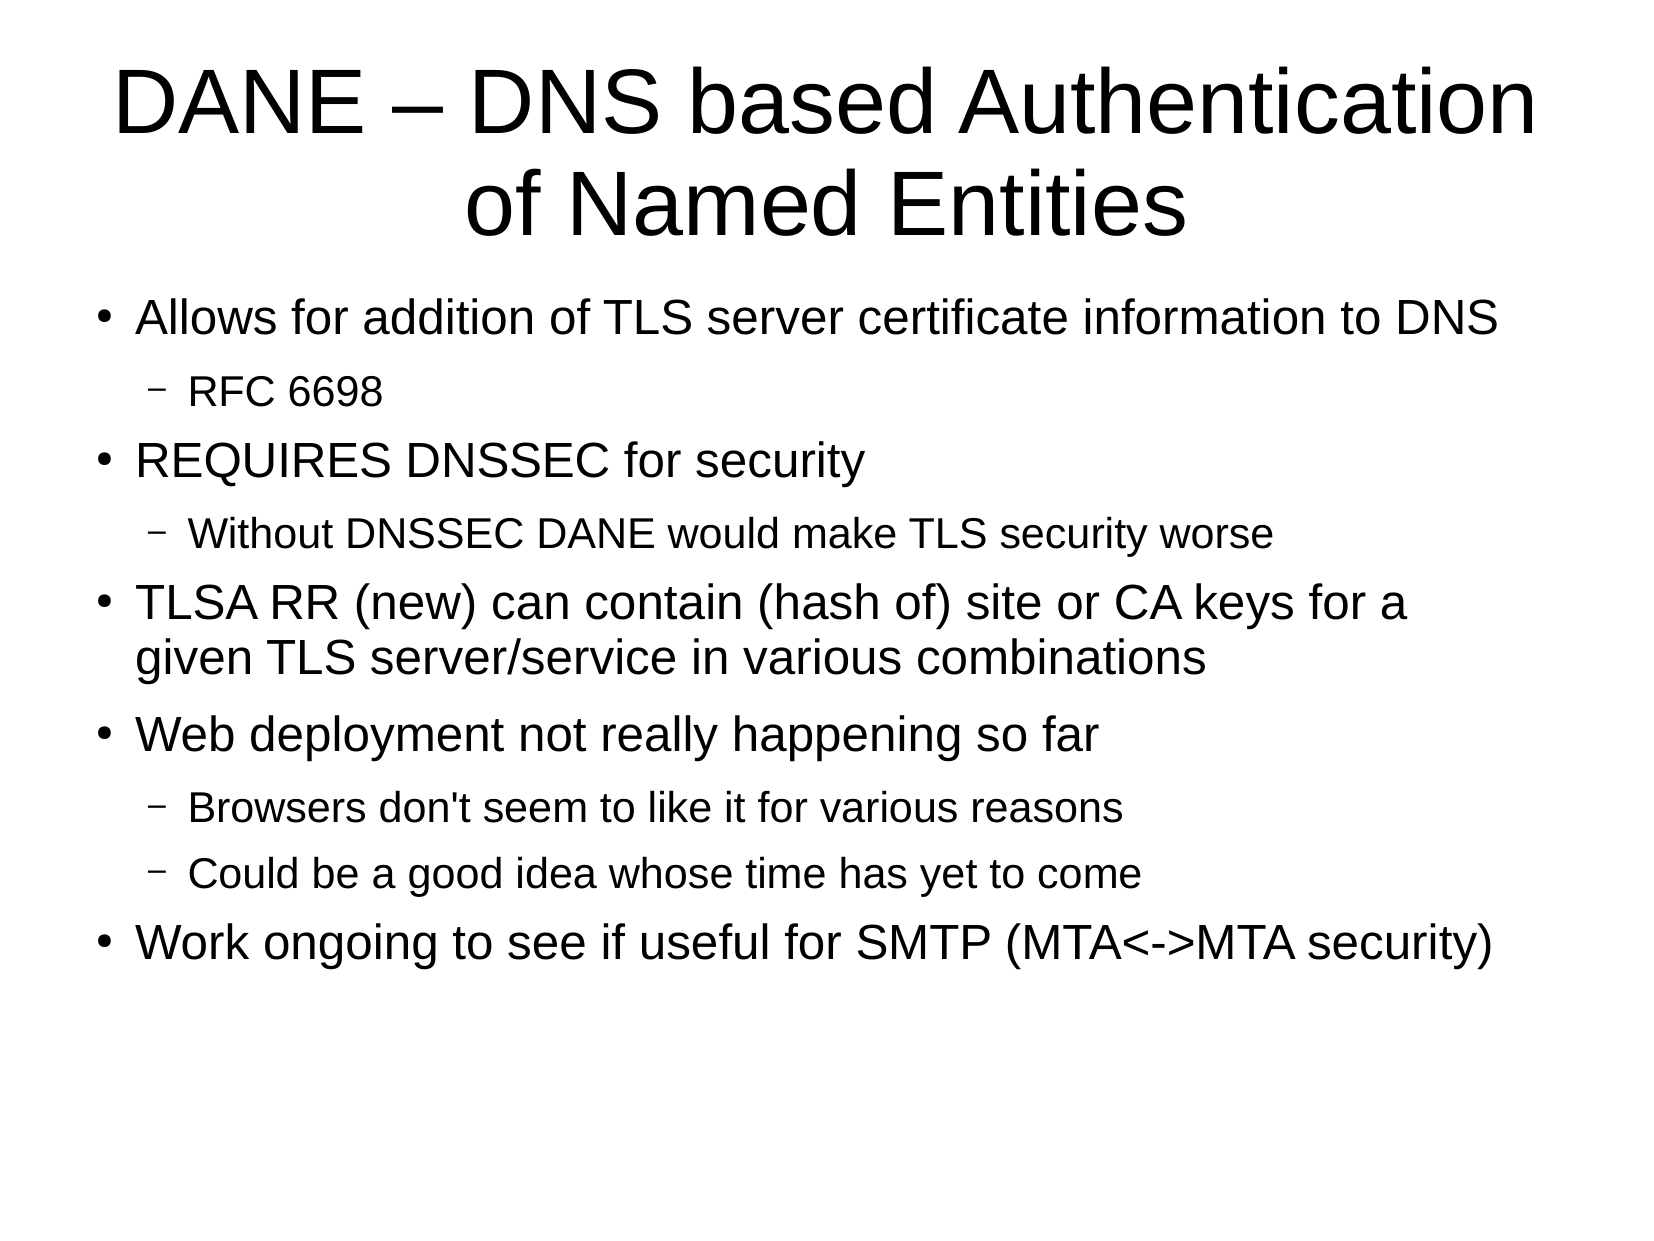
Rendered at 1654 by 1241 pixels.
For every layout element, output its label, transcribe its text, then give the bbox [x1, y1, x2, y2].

list Allows for addition of TLS server certificate information to DNS RFC 6698 REQUIRES DNSSEC for security Without DNSSEC DANE would make TLS security worse TLSA RR (new) can contain (hash of) site or CA keys for a given TLS server/service in various combinations Web deployment not really happening so far Browsers don't seem to like it for various reasons Could be a good idea whose time has yet to come Work ongoing to see if useful for SMTP (MTA<->MTA security) [82, 290, 1538, 1010]
title DANE – DNS based Authentication of Named Entities [82, 49, 1571, 257]
